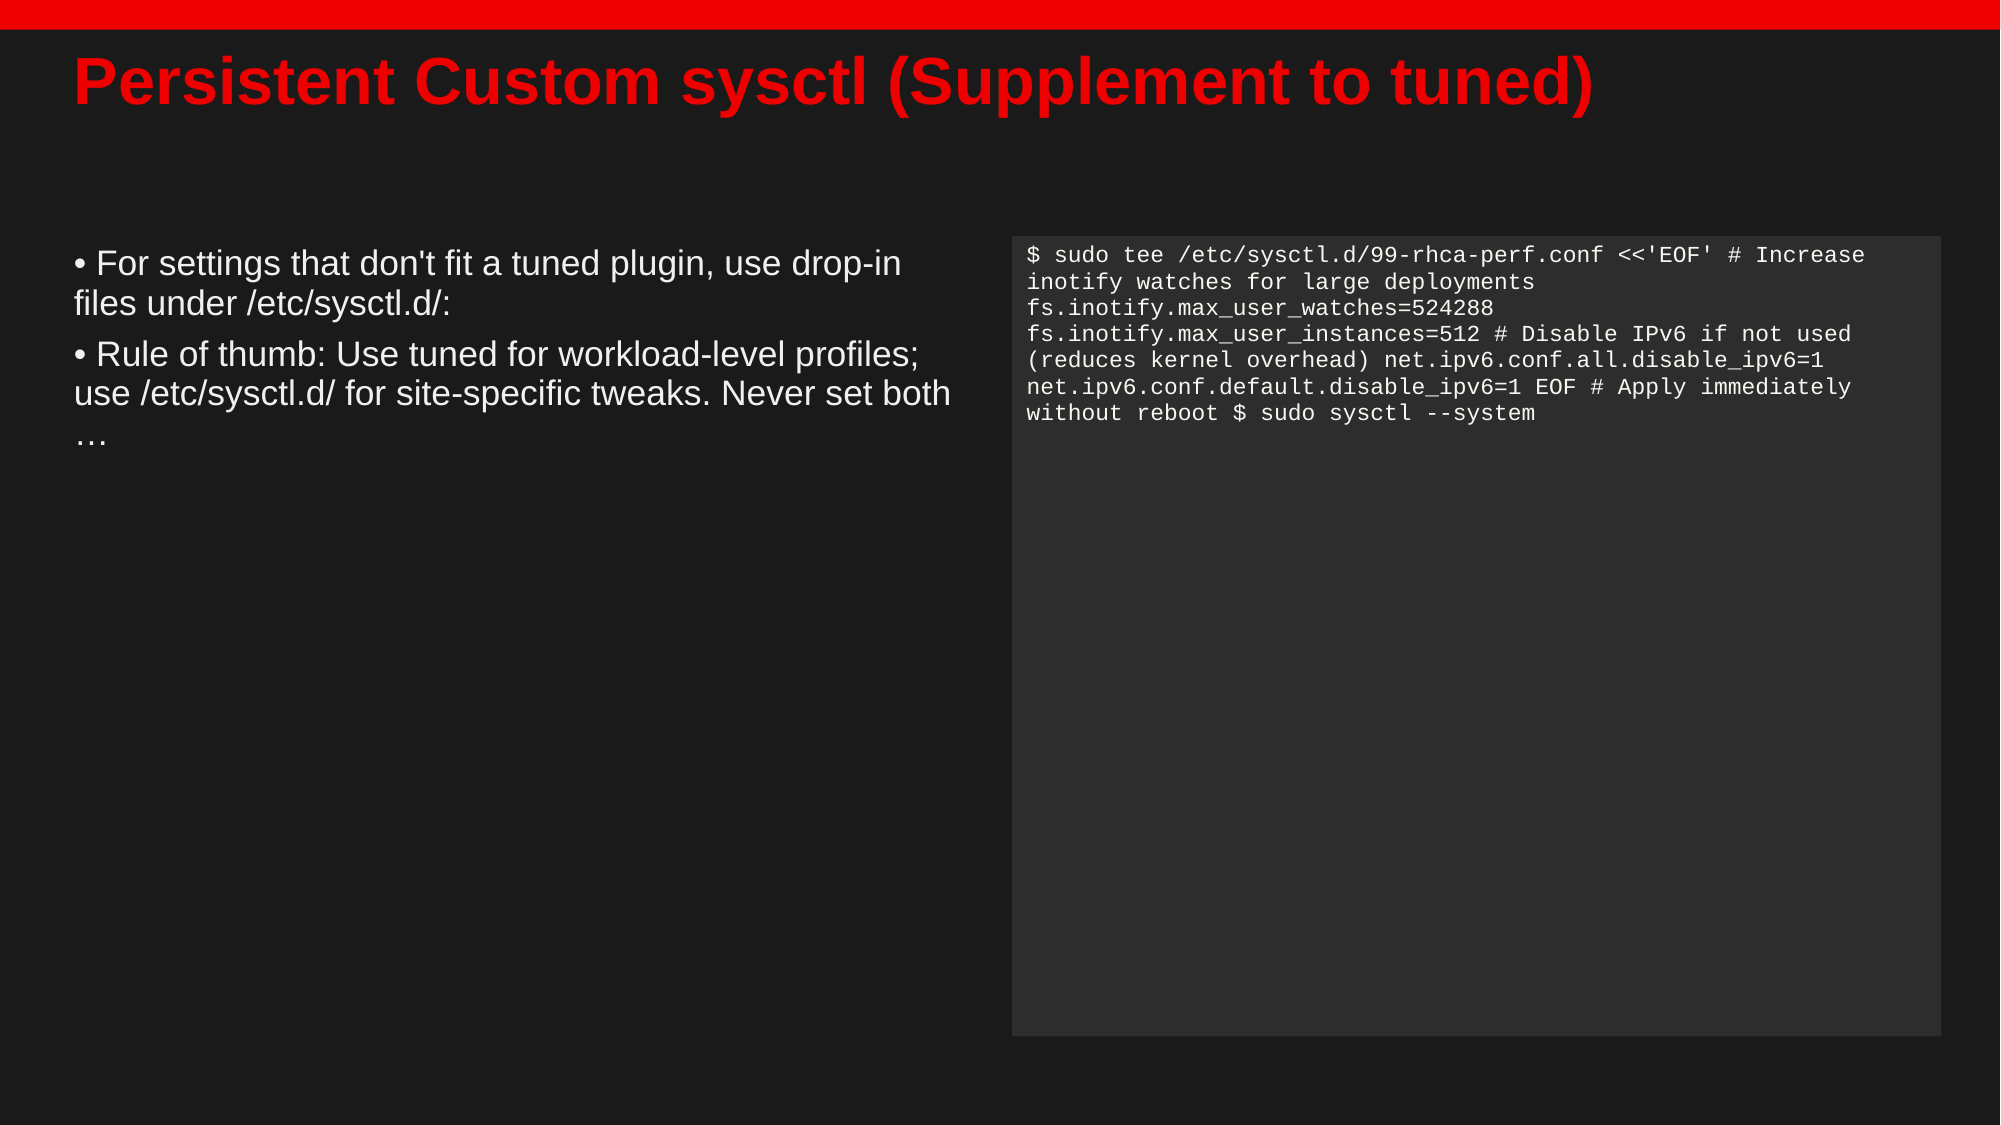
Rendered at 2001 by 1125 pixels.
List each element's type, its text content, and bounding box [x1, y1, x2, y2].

text_box $ sudo tee /etc/sysctl.d/99-rhca-perf.conf <<'EOF' # Increase inotify watches for large deployments fs.inotify.max_user_watches=524288 fs.inotify.max_user_instances=512 # Disable IPv6 if not used (reduces kernel overhead) net.ipv6.conf.all.disable_ipv6=1 net.ipv6.conf.default.disable_ipv6=1 EOF # Apply immediately without reboot $ sudo sysctl --system [1011, 236, 1942, 1037]
text_box [0, 0, 2001, 30]
text_box • For settings that don't fit a tuned plugin, use drop-in files under /etc/sysctl.d/: • Rule of thumb: Use tuned for workload-level profiles; use /etc/sysctl.d/ for site-specific tweaks. Never set both … [59, 236, 989, 1037]
text_box Persistent Custom sysctl (Supplement to tuned) [59, 36, 1942, 208]
